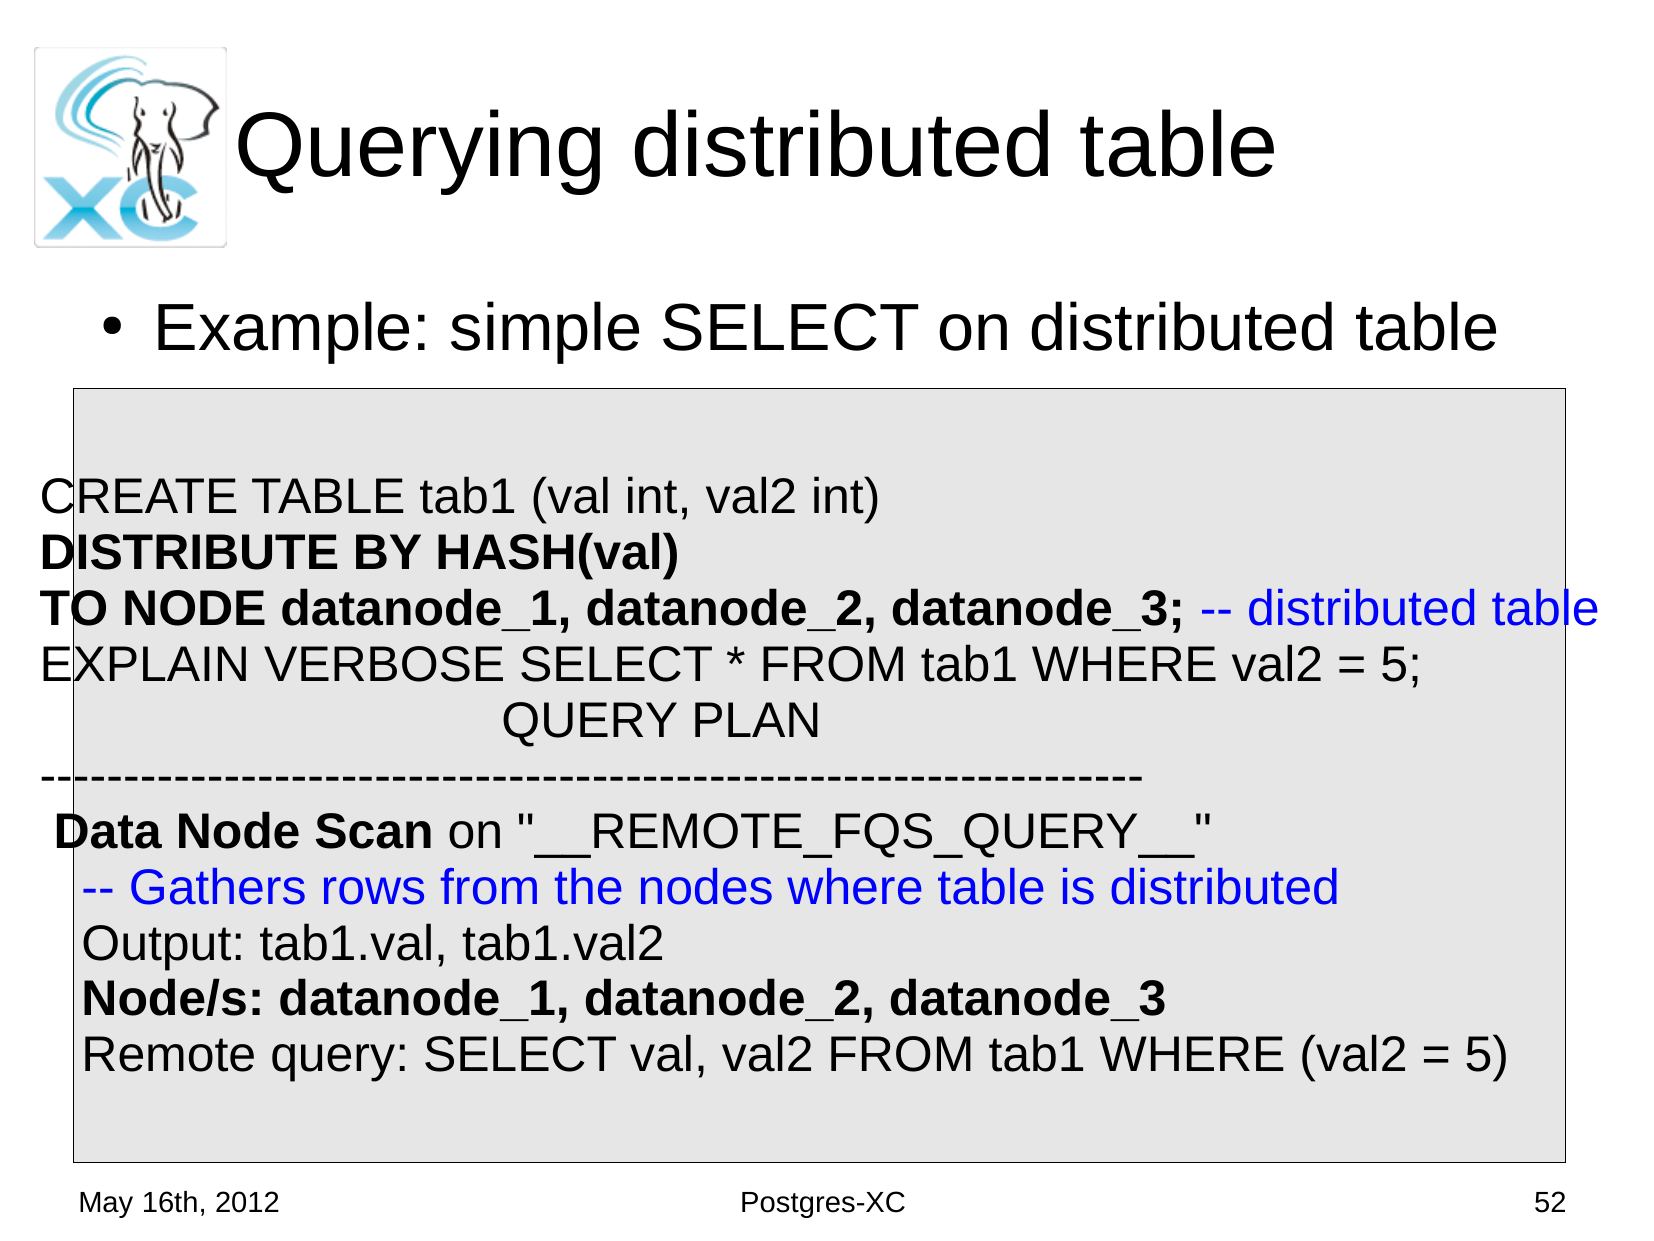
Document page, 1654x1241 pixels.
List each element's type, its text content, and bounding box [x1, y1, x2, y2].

title Querying distributed table [234, 48, 1599, 241]
list Example: simple SELECT on distributed table [82, 290, 1571, 380]
picture [34, 47, 227, 248]
text_box CREATE TABLE tab1 (val int, val2 int) DISTRIBUTE BY HASH(val) TO NODE datanode_1, datanode_2, datanode_3; -- distributed table EXPLAIN VERBOSE SELECT * FROM tab1 WHERE val2 = 5; QUERY PLAN ------------------------------------------------------------------ Data Node Scan on "__REMOTE_FQS_QUERY__" -- Gathers rows from the nodes where table is distributed Output: tab1.val, tab1.val2 Node/s: datanode_1, datanode_2, datanode_3 Remote query: SELECT val, val2 FROM tab1 WHERE (val2 = 5) [73, 388, 1566, 1163]
